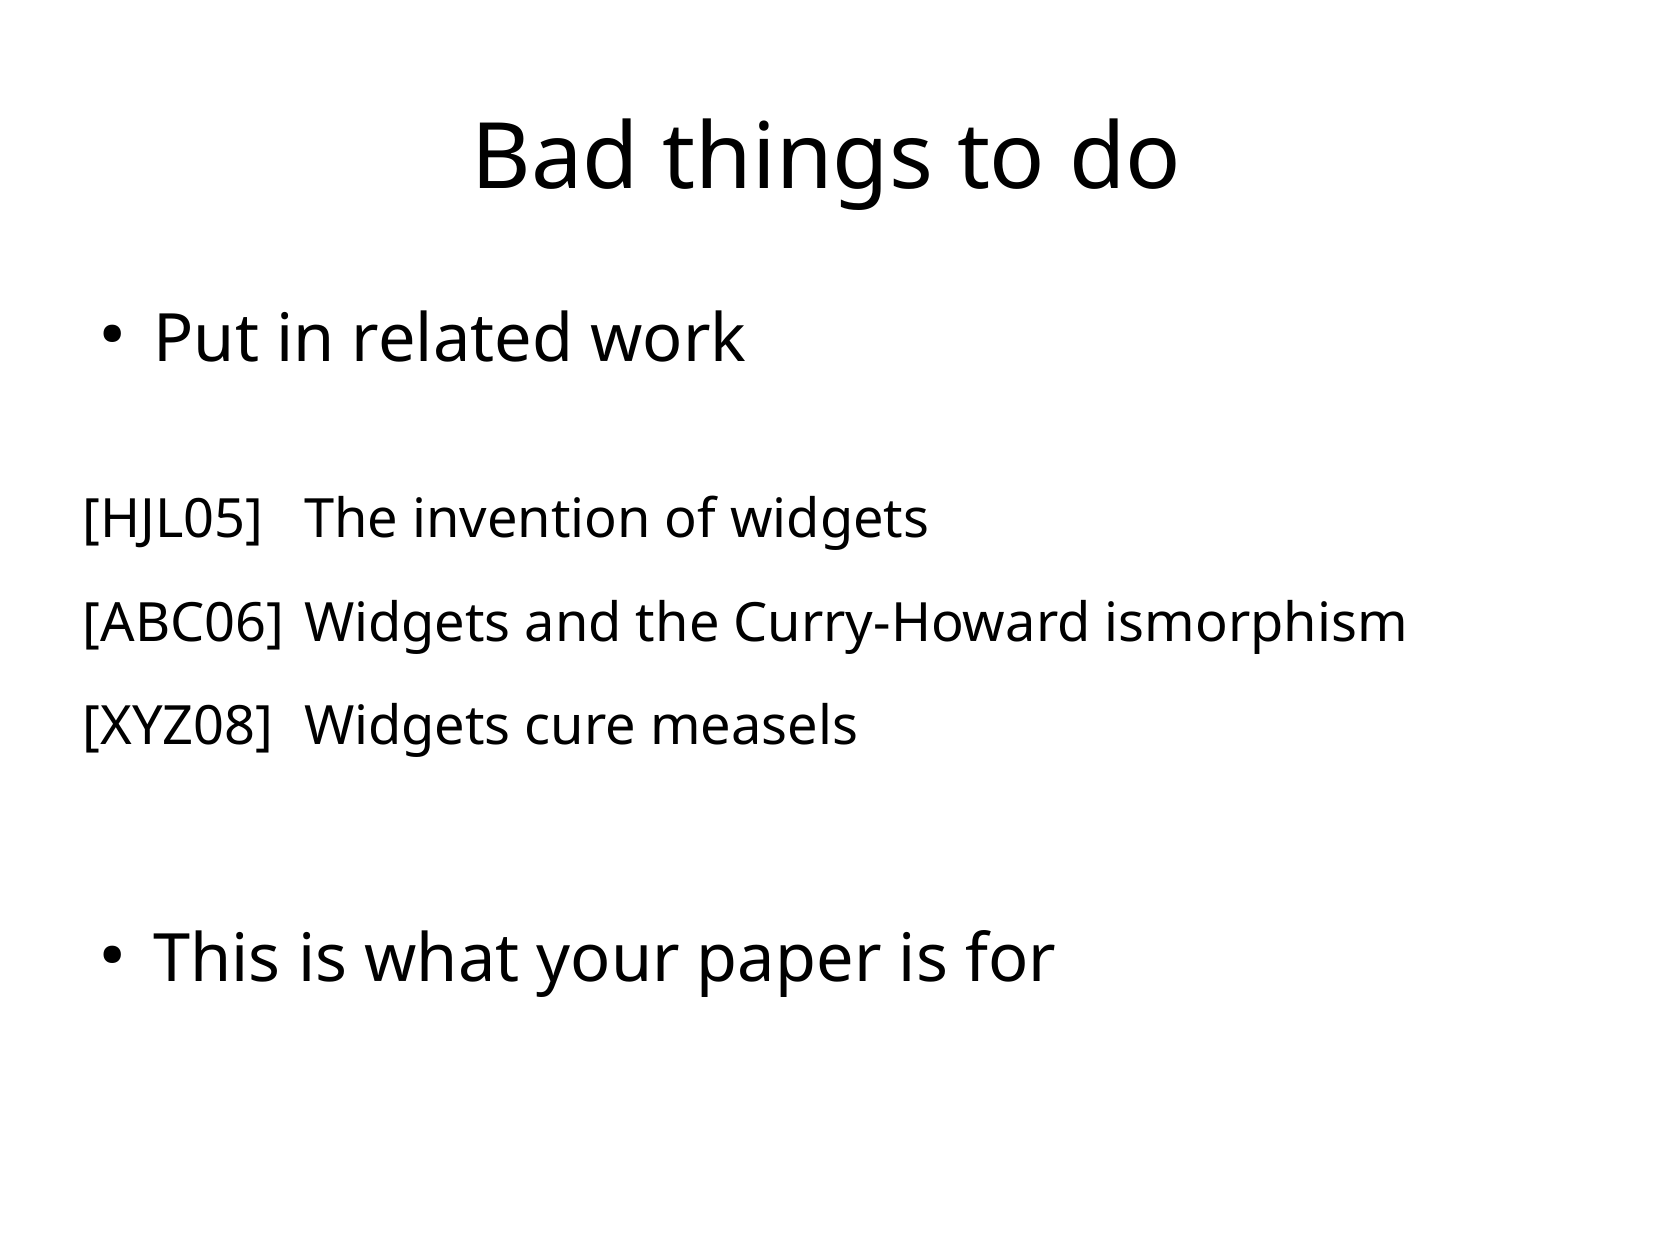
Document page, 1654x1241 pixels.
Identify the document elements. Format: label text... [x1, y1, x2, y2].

list Put in related work [HJL05] The invention of widgets [ABC06] Widgets and the Curry-Howard ismorphism [XYZ08] Widgets cure measels This is what your paper is for [82, 290, 1571, 1109]
title Bad things to do [82, 56, 1571, 250]
